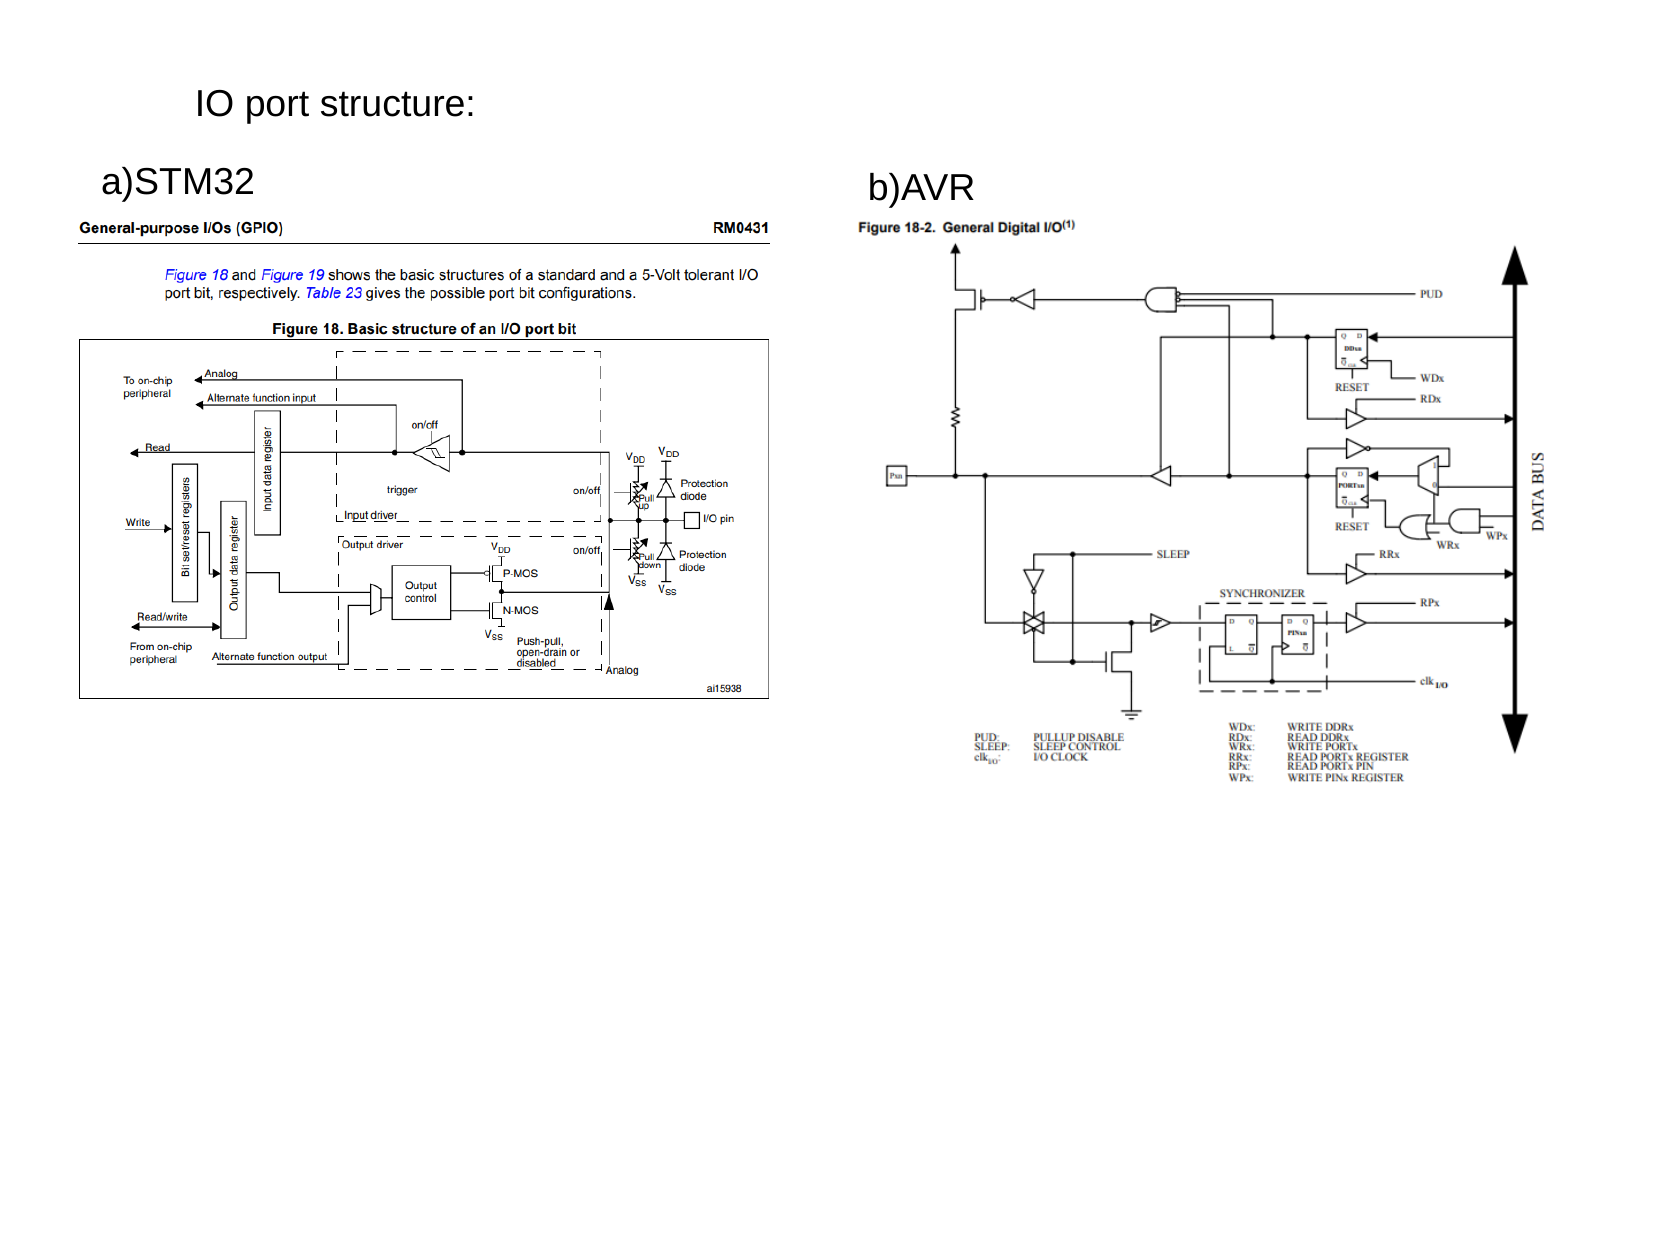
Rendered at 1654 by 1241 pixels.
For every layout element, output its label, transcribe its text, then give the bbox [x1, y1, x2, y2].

picture [825, 215, 1561, 786]
text_box a)STM32 [86, 153, 271, 211]
text_box IO port structure: [180, 75, 492, 132]
picture [60, 209, 795, 703]
text_box b)AVR [853, 159, 991, 215]
